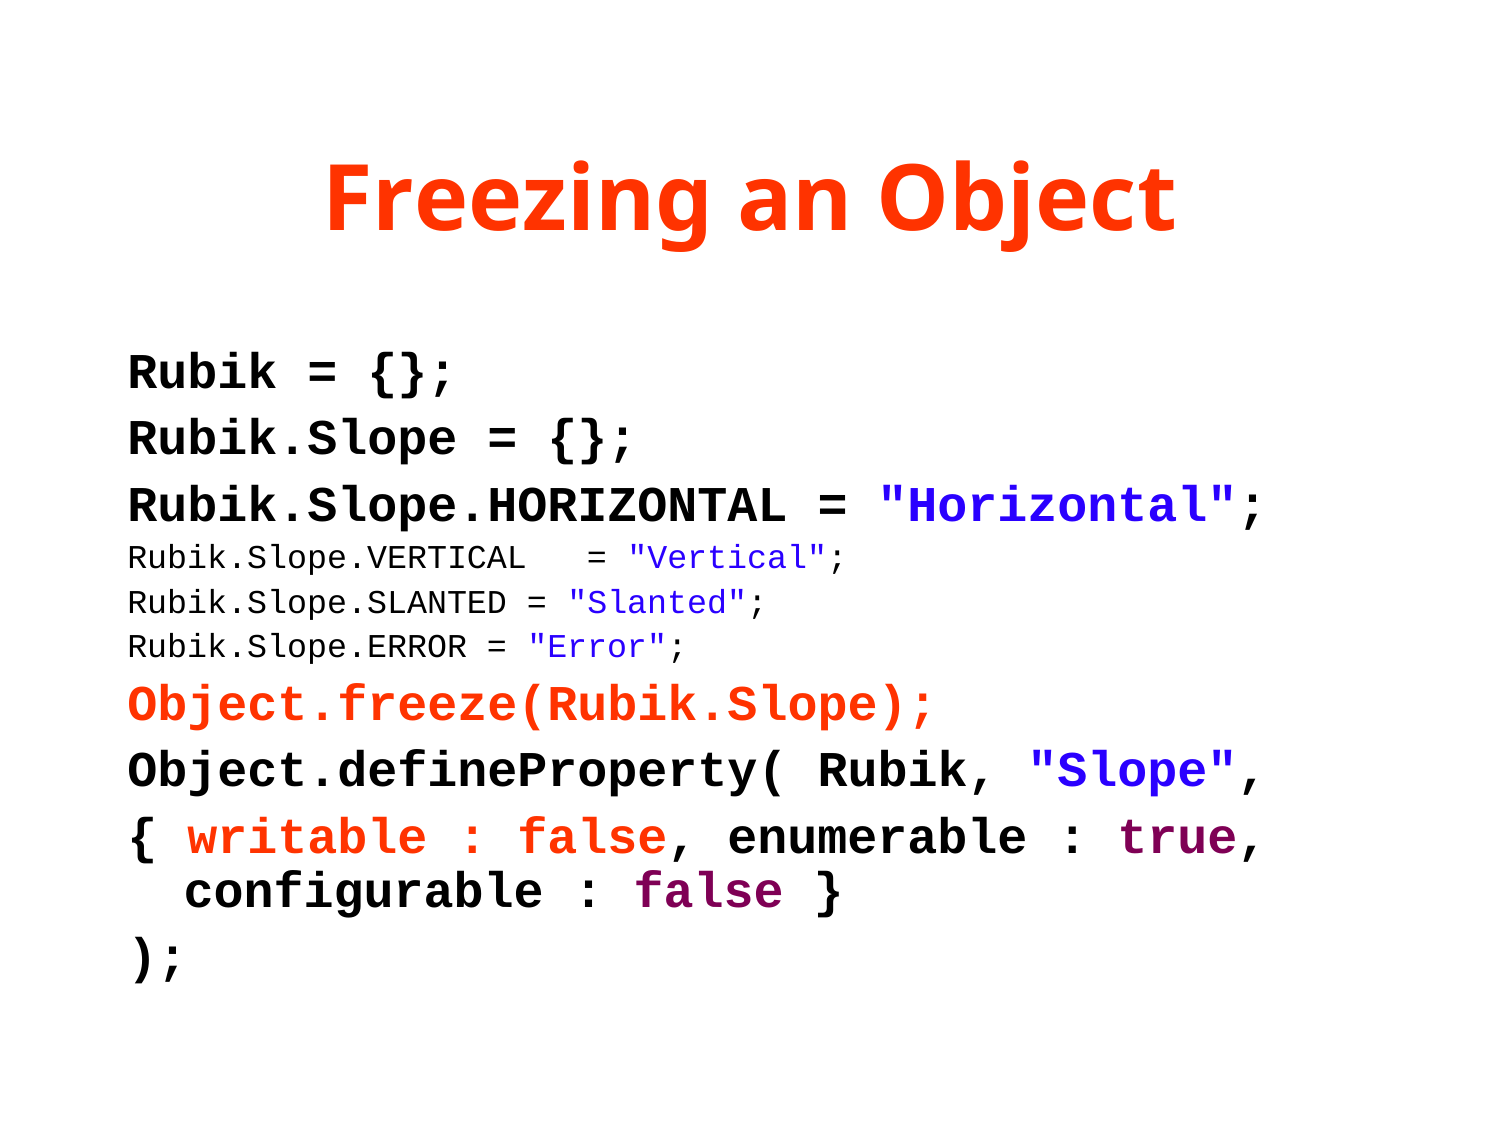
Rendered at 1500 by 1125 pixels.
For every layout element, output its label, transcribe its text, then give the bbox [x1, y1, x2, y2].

list Rubik = {}; Rubik.Slope = {}; Rubik.Slope.HORIZONTAL = "Horizontal"; Rubik.Slope.VERTICAL = "Vertical"; Rubik.Slope.SLANTED = "Slanted"; Rubik.Slope.ERROR = "Error"; Object.freeze(Rubik.Slope); Object.defineProperty( Rubik, "Slope", { writable : false, enumerable : true, configurable : false } ); [112, 337, 1388, 1013]
title Freezing an Object [112, 99, 1388, 288]
